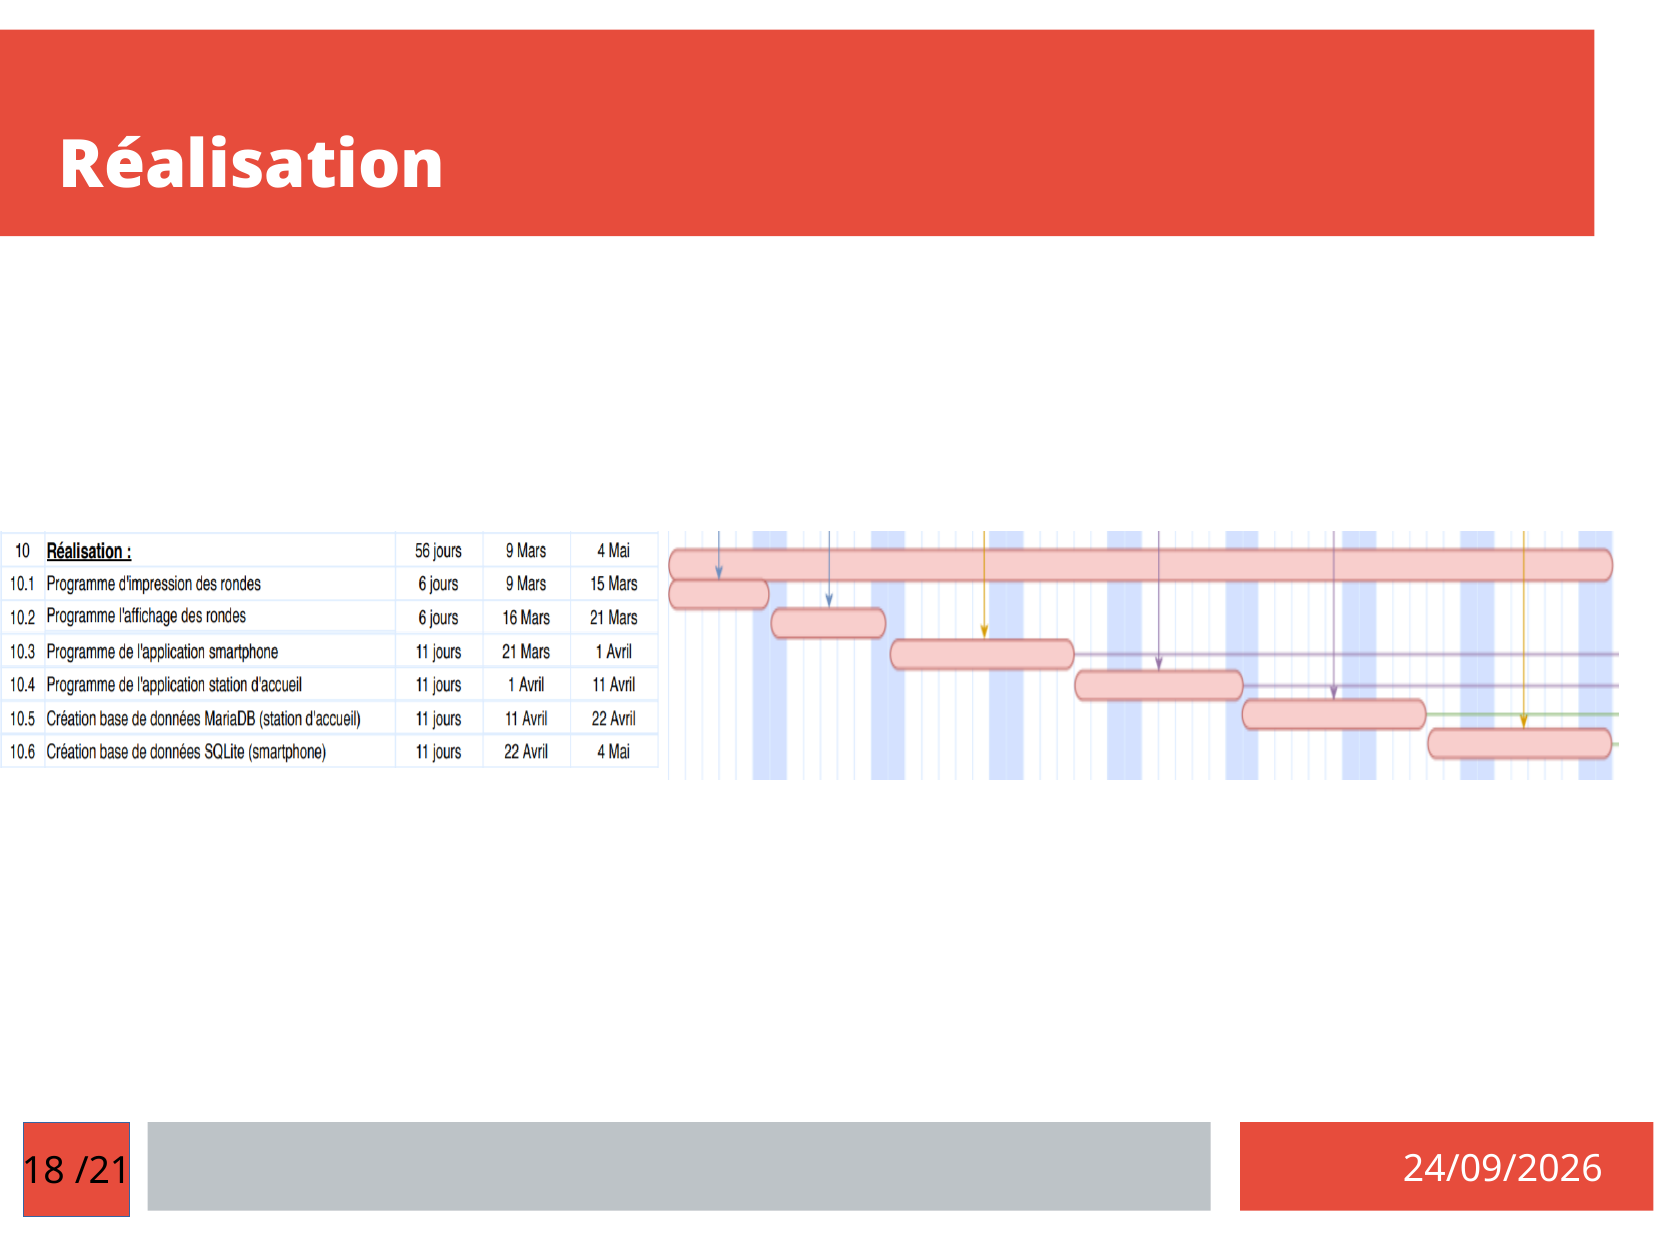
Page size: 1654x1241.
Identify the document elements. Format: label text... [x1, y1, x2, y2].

picture [0, 531, 659, 768]
title Réalisation [59, 59, 1595, 207]
text_box <numéro> /21 [23, 1122, 130, 1217]
picture [667, 531, 1619, 780]
text_box 27/01/2020 [1388, 1133, 1634, 1196]
